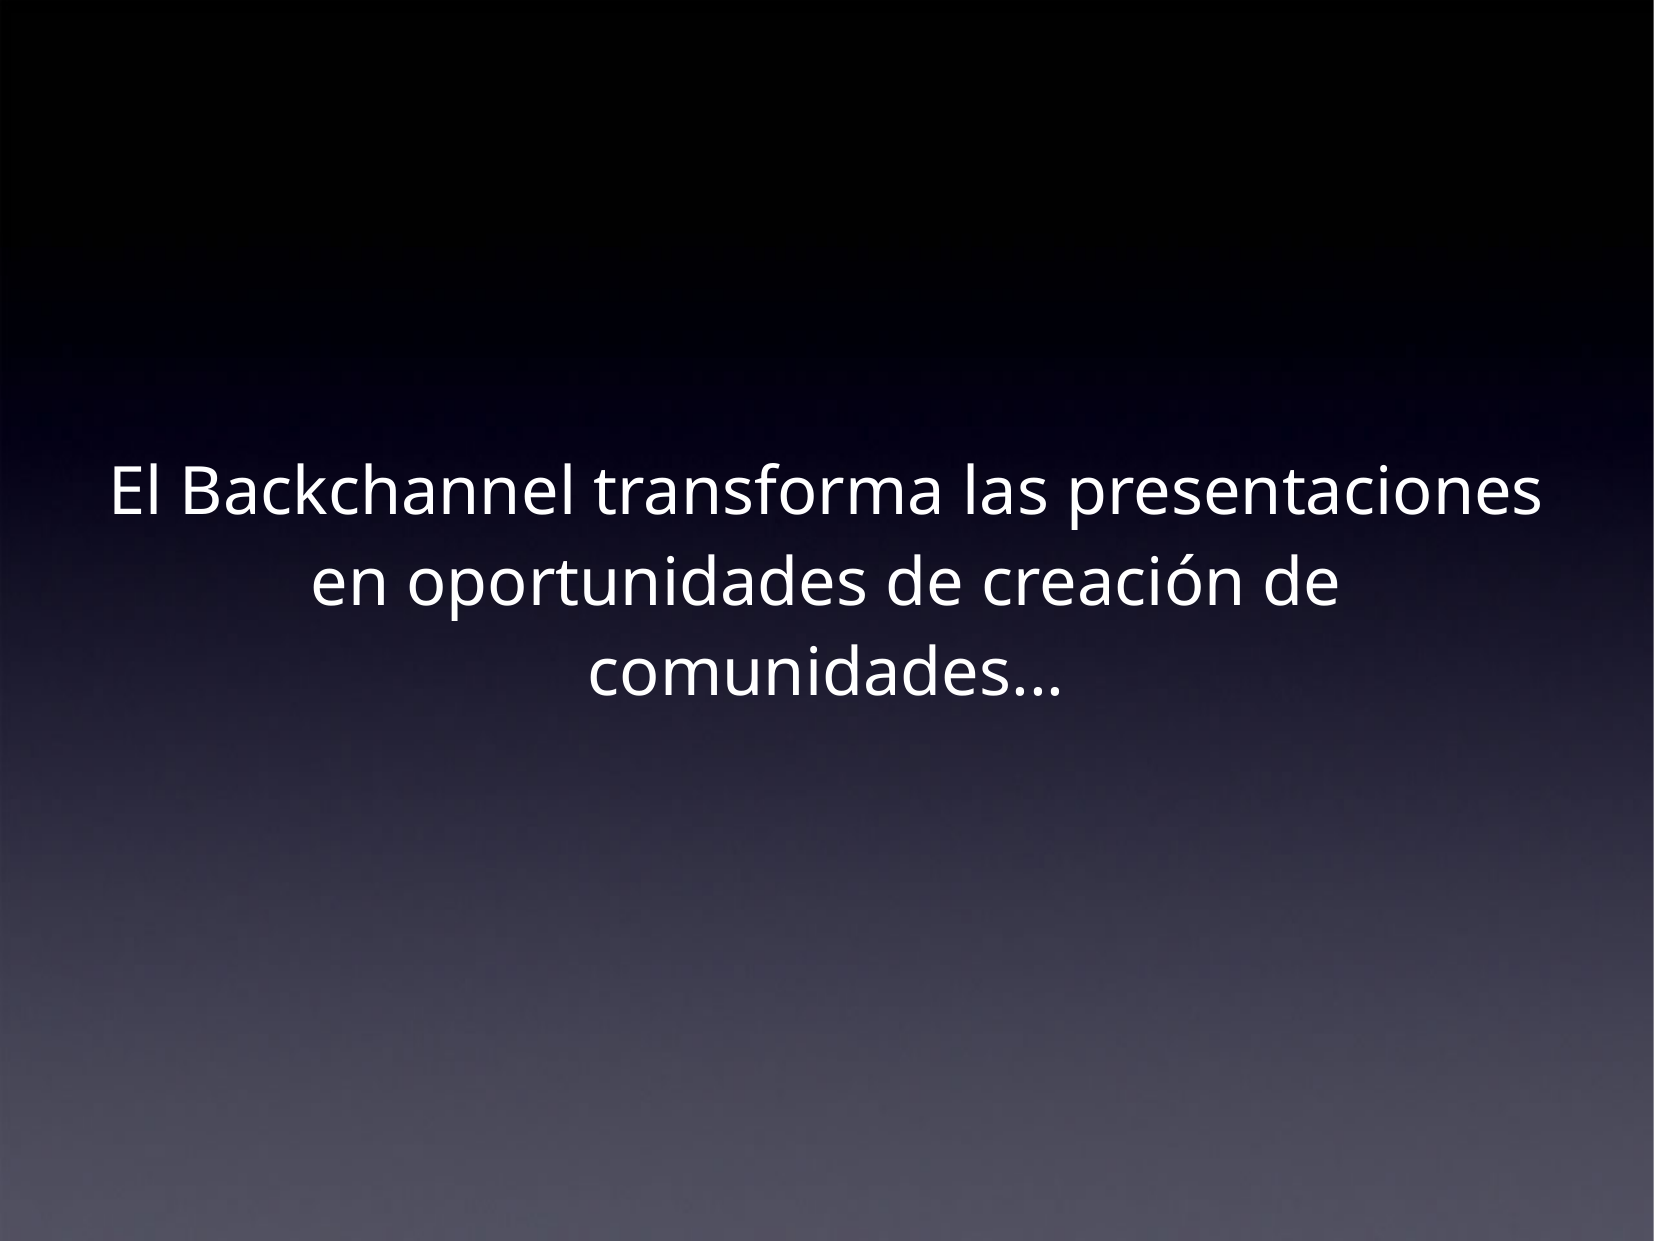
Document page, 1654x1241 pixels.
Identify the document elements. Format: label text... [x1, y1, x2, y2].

picture [0, 0, 1654, 1241]
subtitle El Backchannel transforma las presentaciones en oportunidades de creación de comunidades... [82, 49, 1571, 1109]
